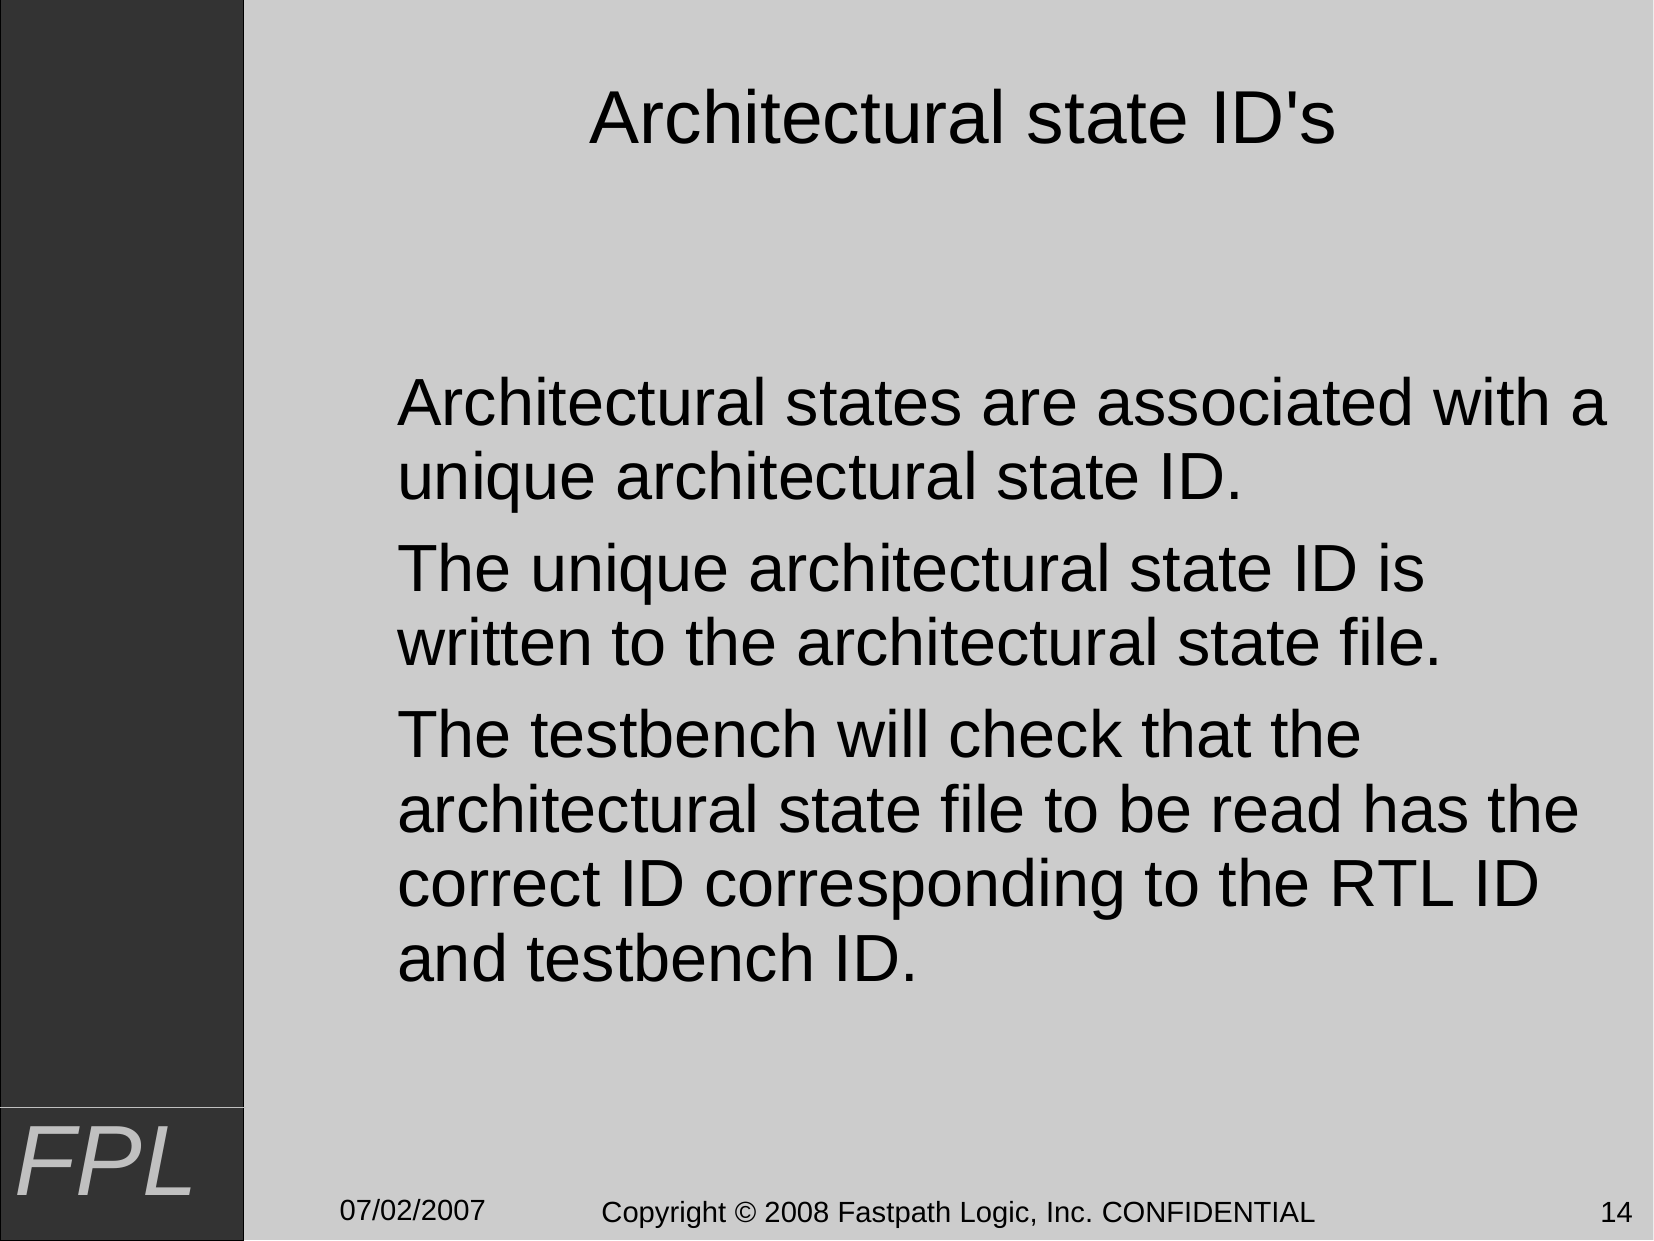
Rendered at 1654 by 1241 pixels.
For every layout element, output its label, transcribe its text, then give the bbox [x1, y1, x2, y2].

title Architectural state ID's [412, 9, 1515, 226]
subtitle Architectural states are associated with a unique architectural state ID. The unique architectural state ID is written to the architectural state file. The testbench will check that the architectural state file to be read has the correct ID corresponding to the RTL ID and testbench ID. [322, 266, 1634, 1094]
